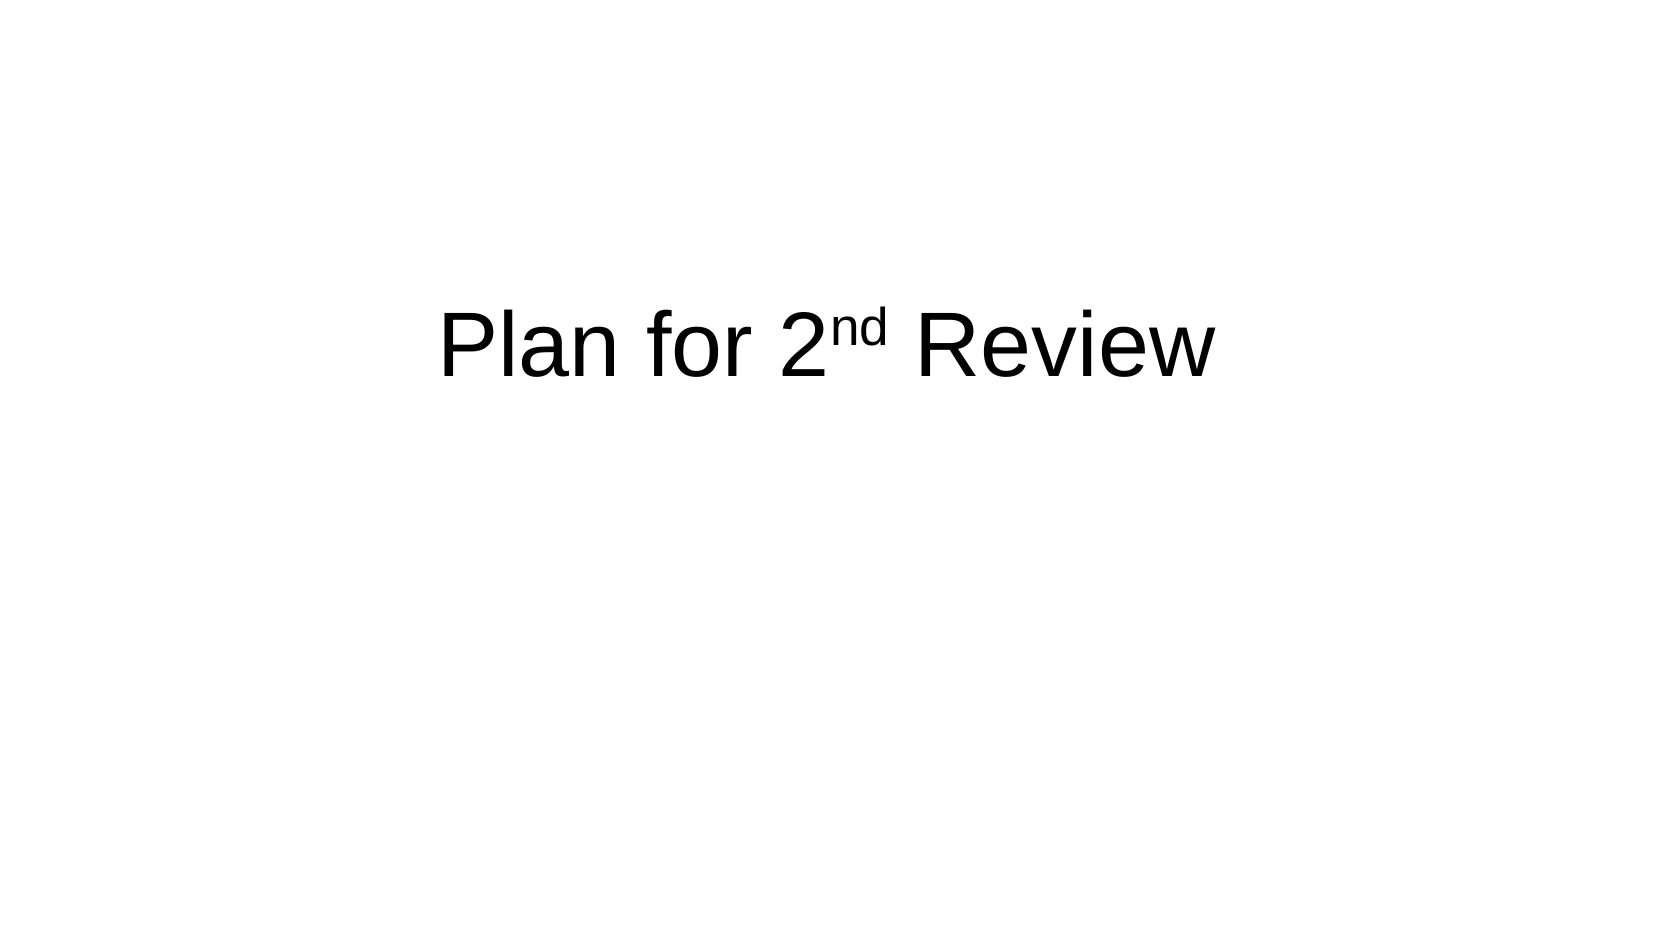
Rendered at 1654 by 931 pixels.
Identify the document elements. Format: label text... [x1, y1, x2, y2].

title Plan for 2nd Review [82, 267, 1571, 423]
